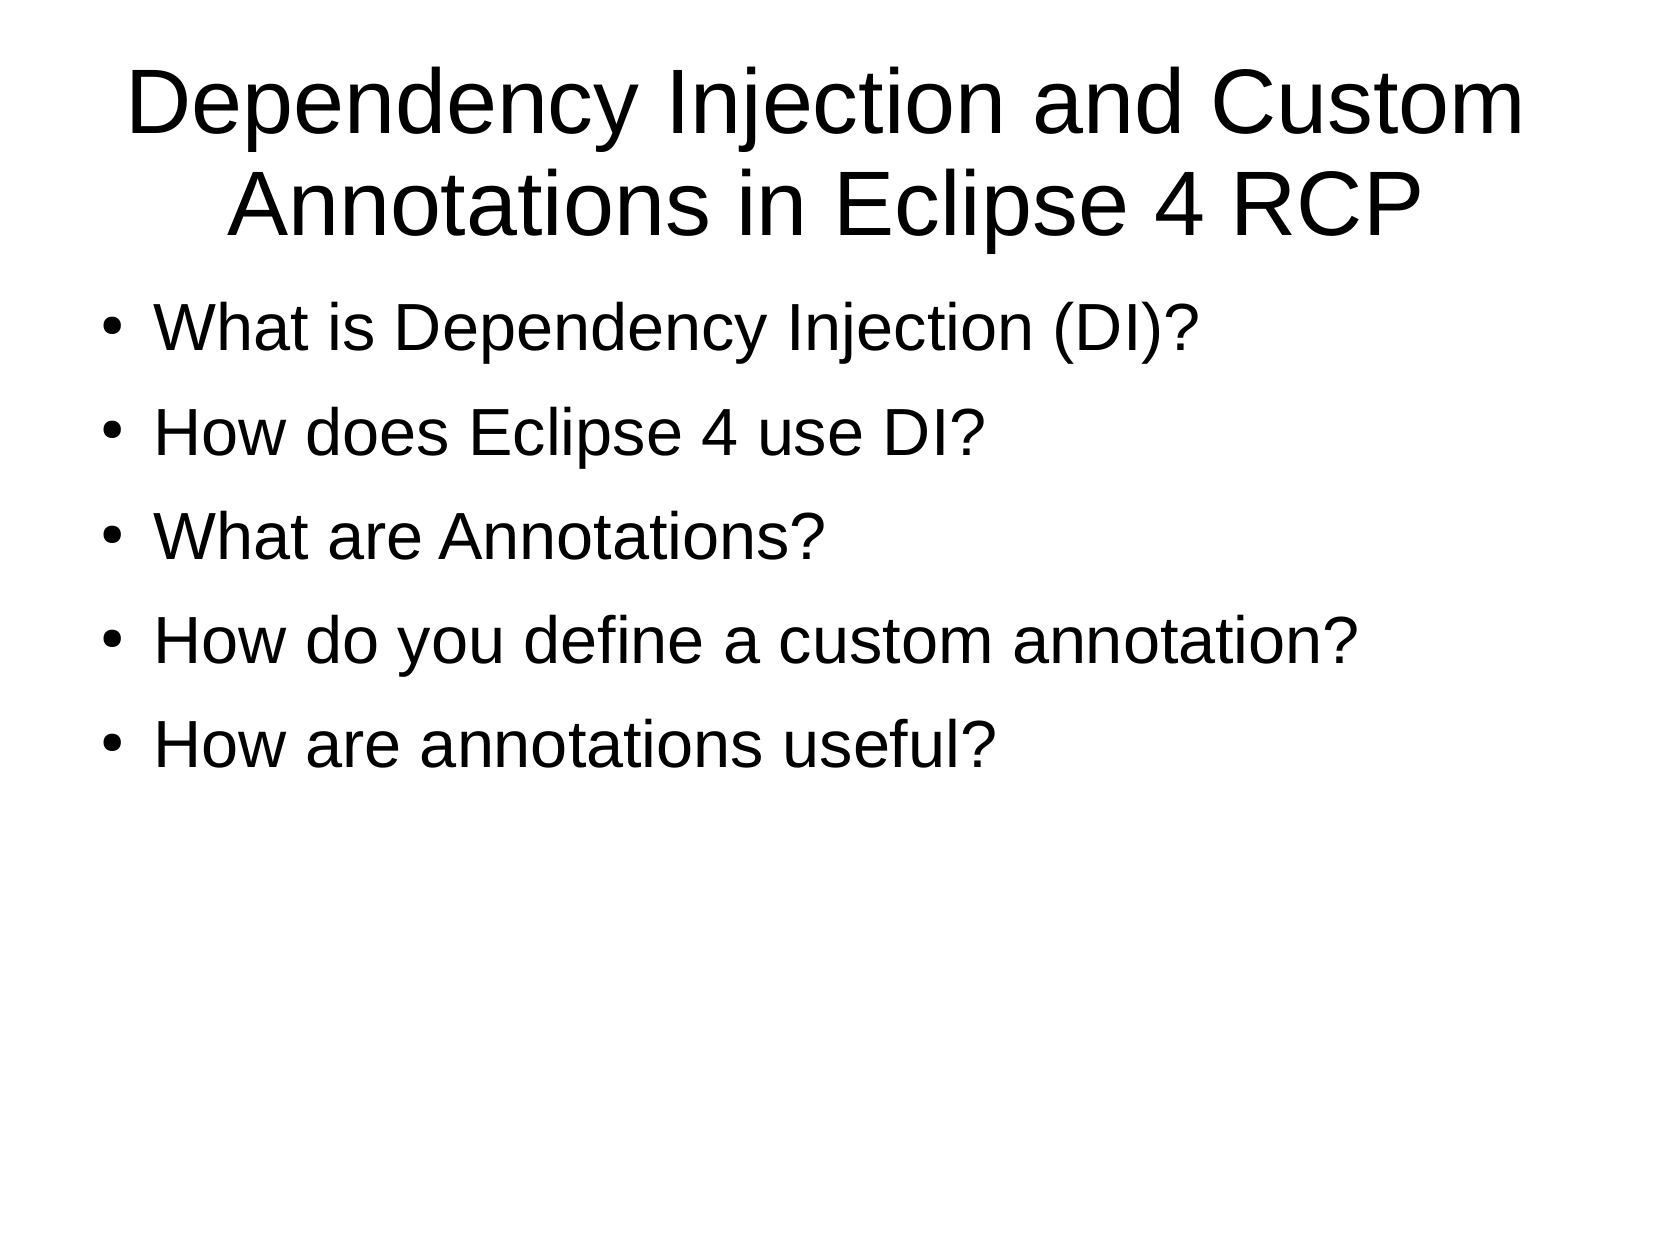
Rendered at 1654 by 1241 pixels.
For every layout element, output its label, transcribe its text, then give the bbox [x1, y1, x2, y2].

title Dependency Injection and Custom Annotations in Eclipse 4 RCP [82, 49, 1571, 257]
list What is Dependency Injection (DI)? How does Eclipse 4 use DI? What are Annotations? How do you define a custom annotation? How are annotations useful? [82, 290, 1538, 1010]
